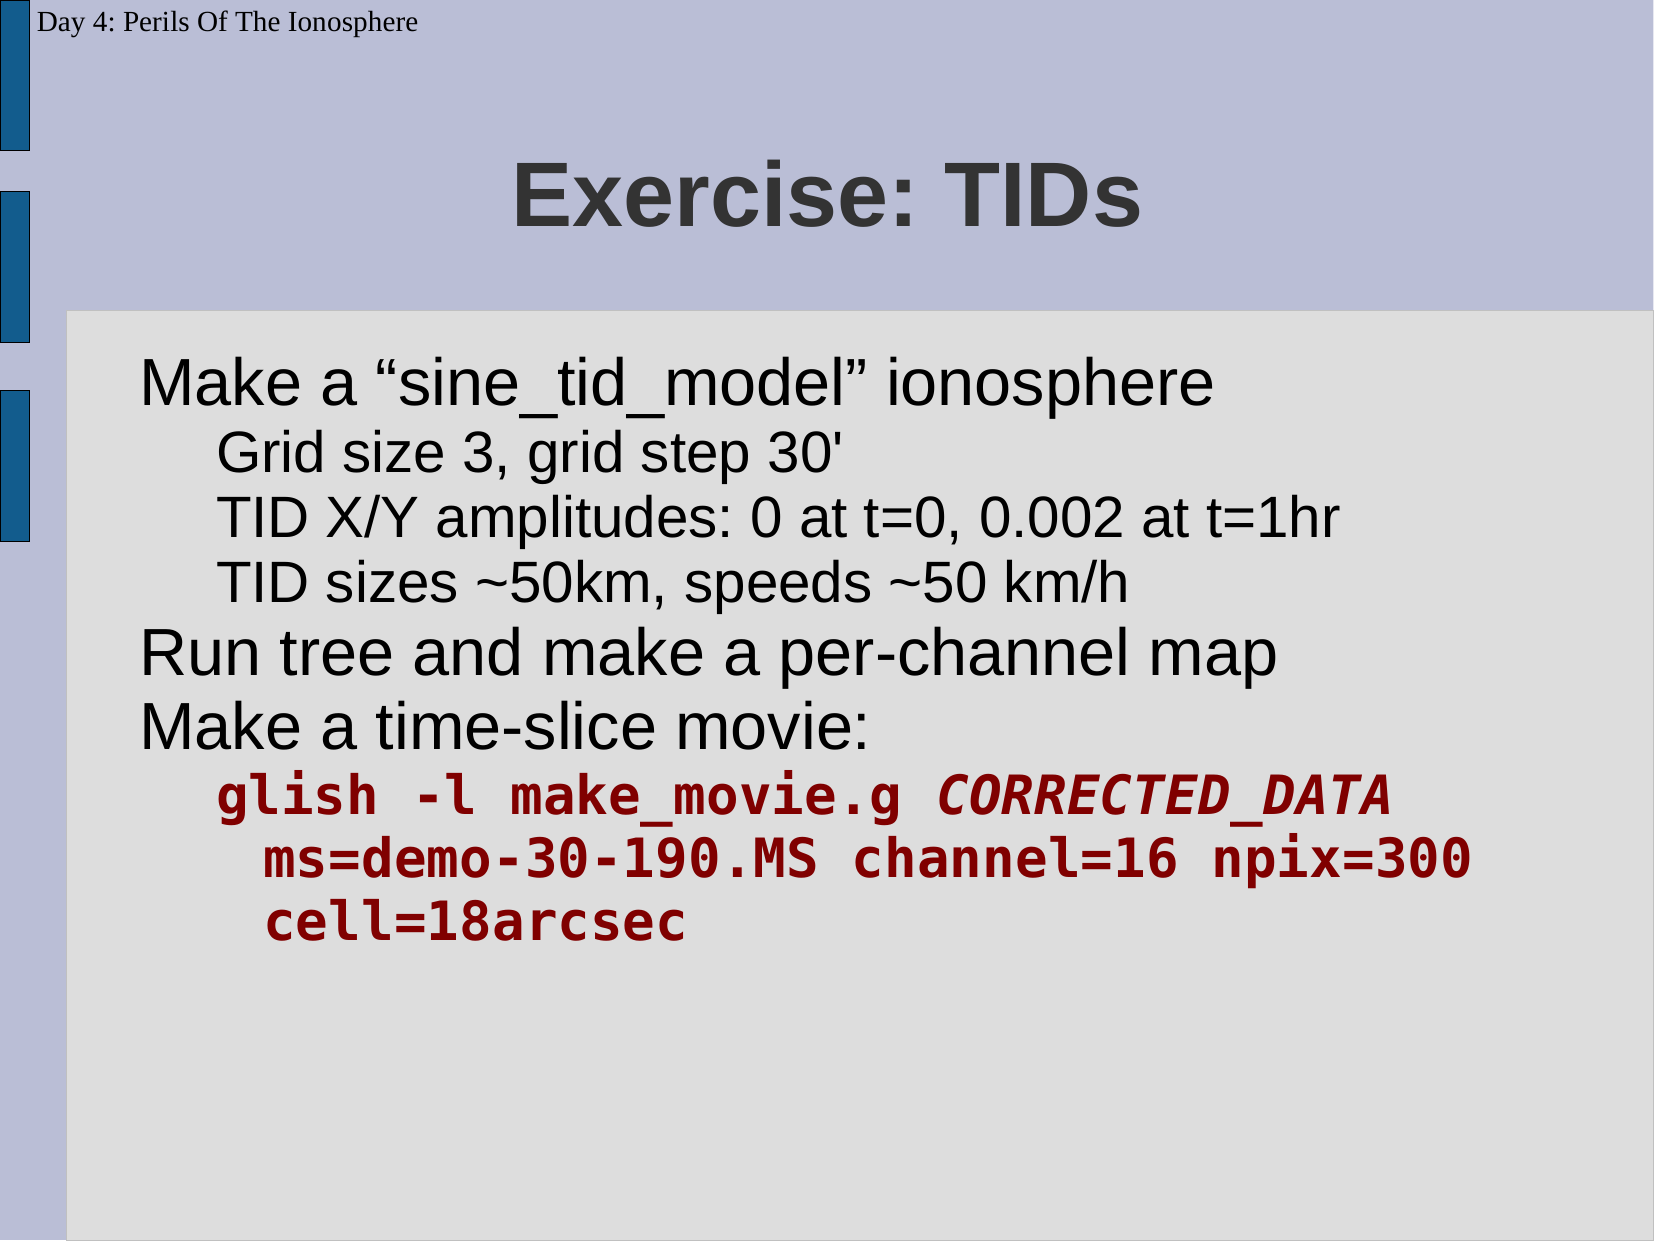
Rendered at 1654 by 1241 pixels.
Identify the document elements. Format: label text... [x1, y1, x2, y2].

title Exercise: TIDs [121, 98, 1534, 291]
list Make a “sine_tid_model” ionosphere Grid size 3, grid step 30' TID X/Y amplitudes: 0 at t=0, 0.002 at t=1hr TID sizes ~50km, speeds ~50 km/h Run tree and make a per-channel map Make a time-slice movie: glish -l make_movie.g CORRECTED_DATA ms=demo-30-190.MS channel=16 npix=300 cell=18arcsec [121, 344, 1534, 1112]
